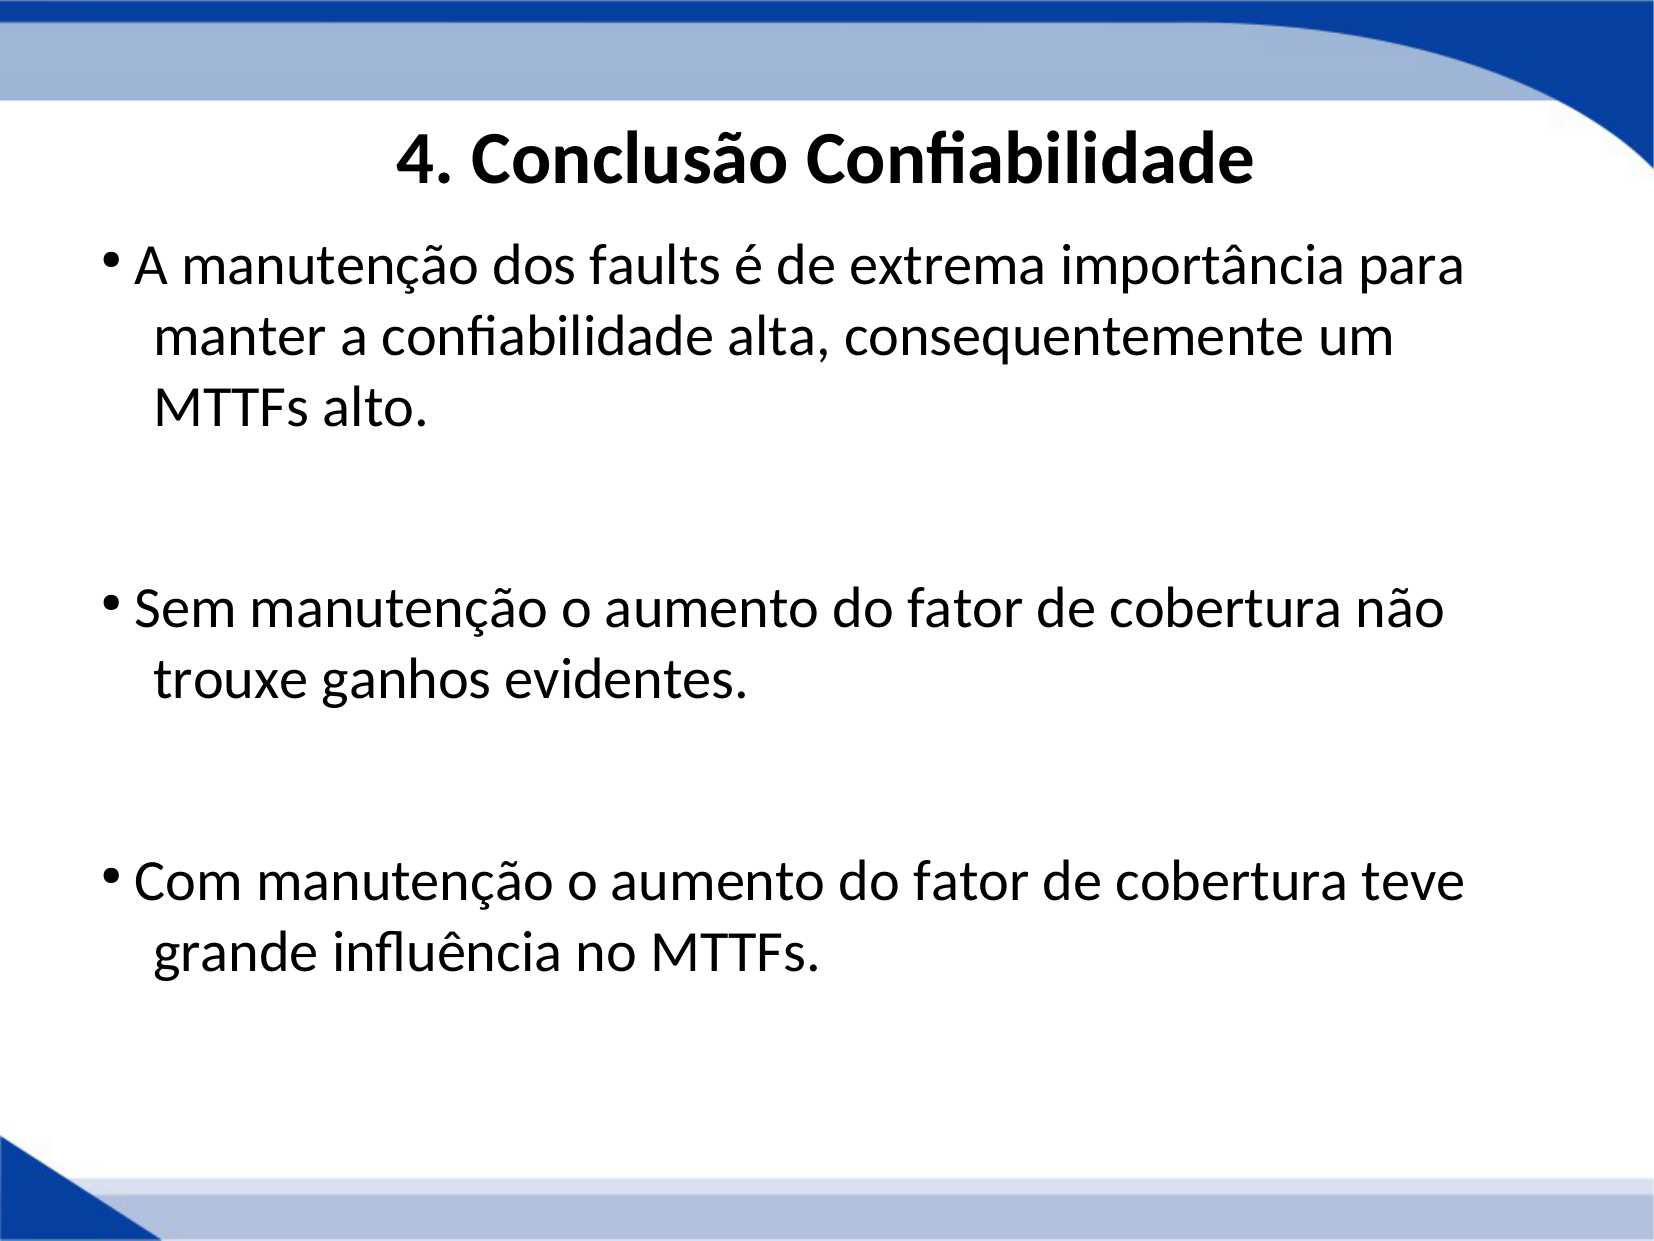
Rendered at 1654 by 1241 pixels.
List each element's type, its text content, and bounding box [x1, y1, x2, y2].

picture [0, 0, 1654, 1241]
list A manutenção dos faults é de extrema importância para manter a confiabilidade alta, consequentemente um MTTFs alto. Sem manutenção o aumento do fator de cobertura não trouxe ganhos evidentes. Com manutenção o aumento do fator de cobertura teve grande influência no MTTFs. [82, 224, 1538, 1107]
title 4. Conclusão Confiabilidade [82, 49, 1571, 257]
